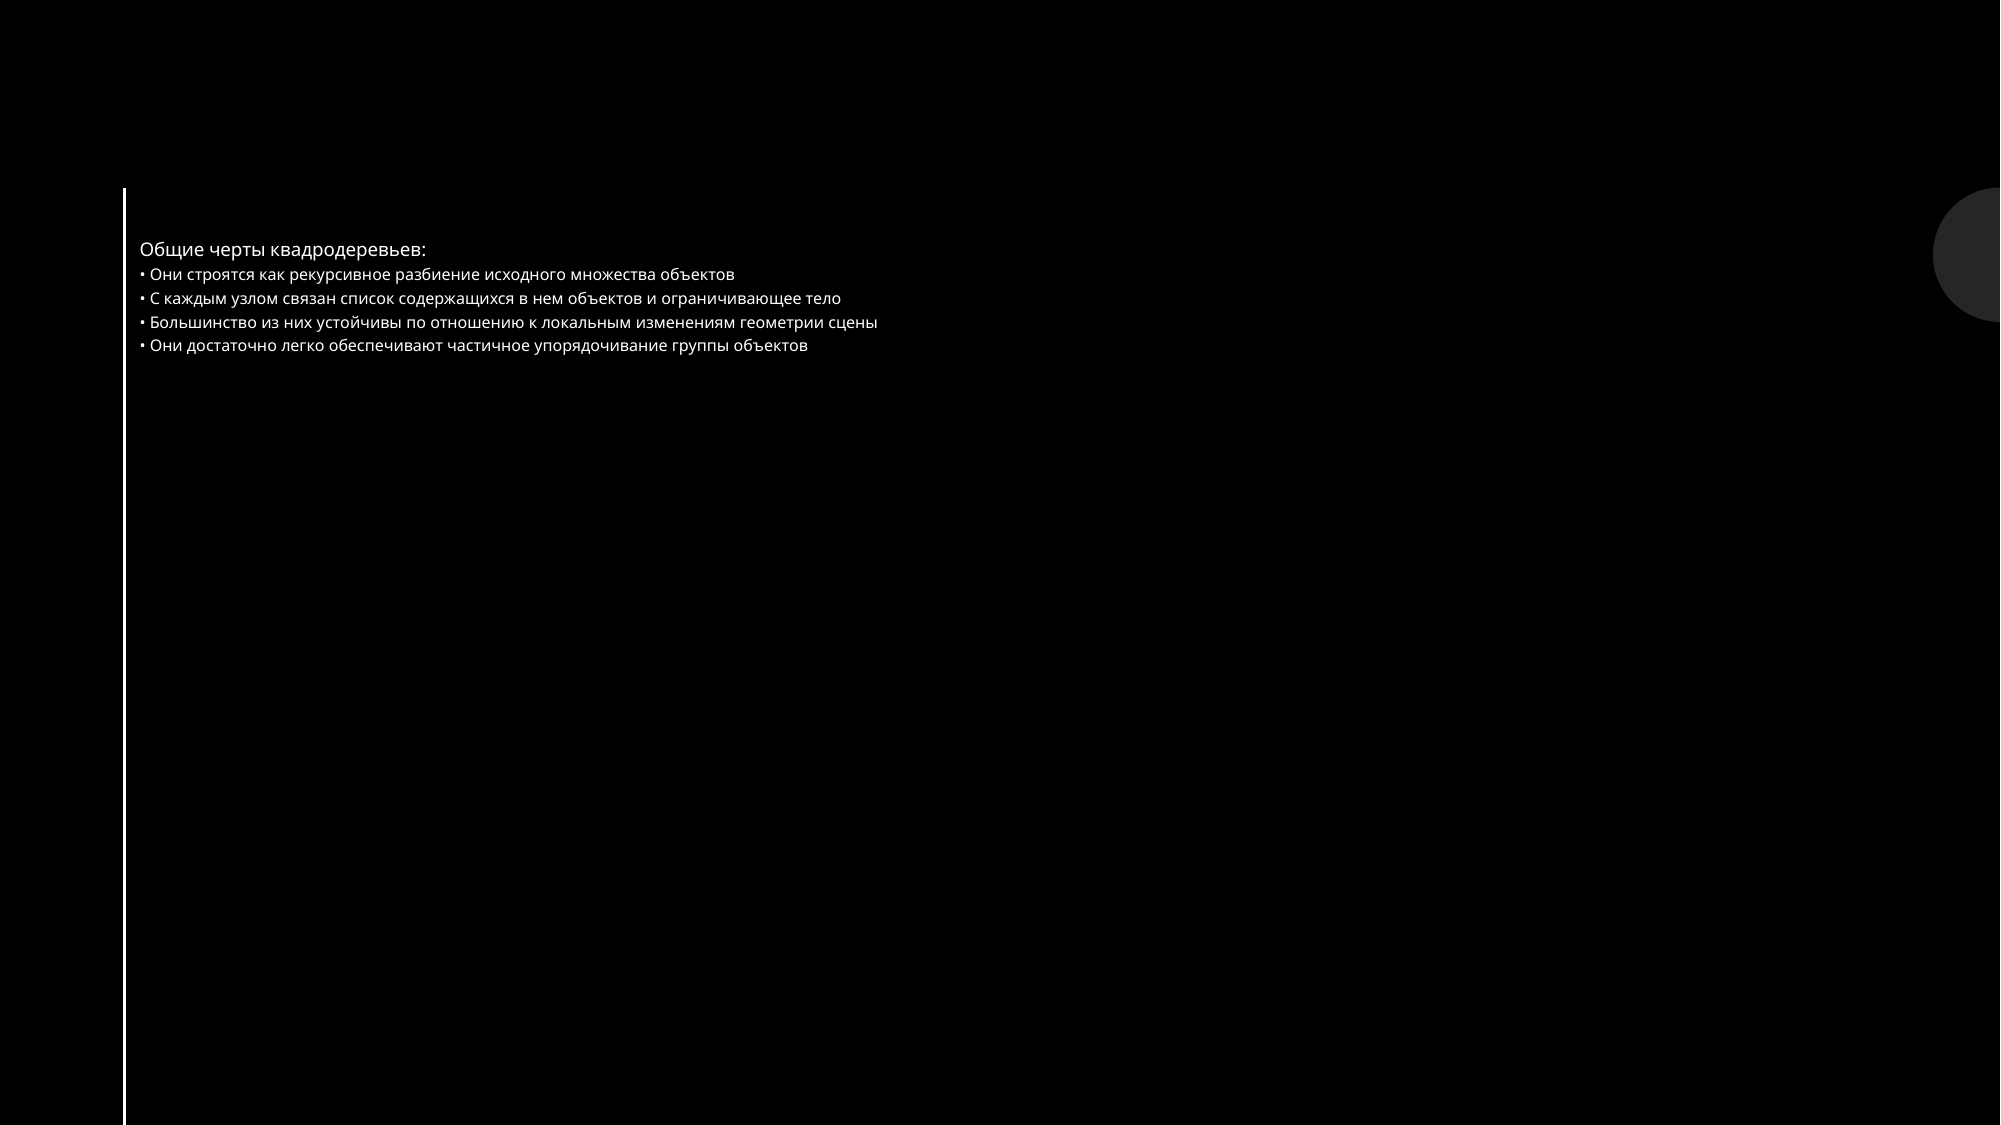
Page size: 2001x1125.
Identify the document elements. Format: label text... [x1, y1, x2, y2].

text_box [0, 0, 2000, 1125]
list Общие черты квадродеревьев: • Они строятся как рекурсивное разбиение исходного множества объектов • С каждым узлом связан список содержащихся в нем объектов и ограничивающее тело • Большинство из них устойчивы по отношению к локальным изменениям геометрии сцены • Они достаточно легко обеспечивают частичное упорядочивание группы объектов [124, 108, 1876, 1016]
